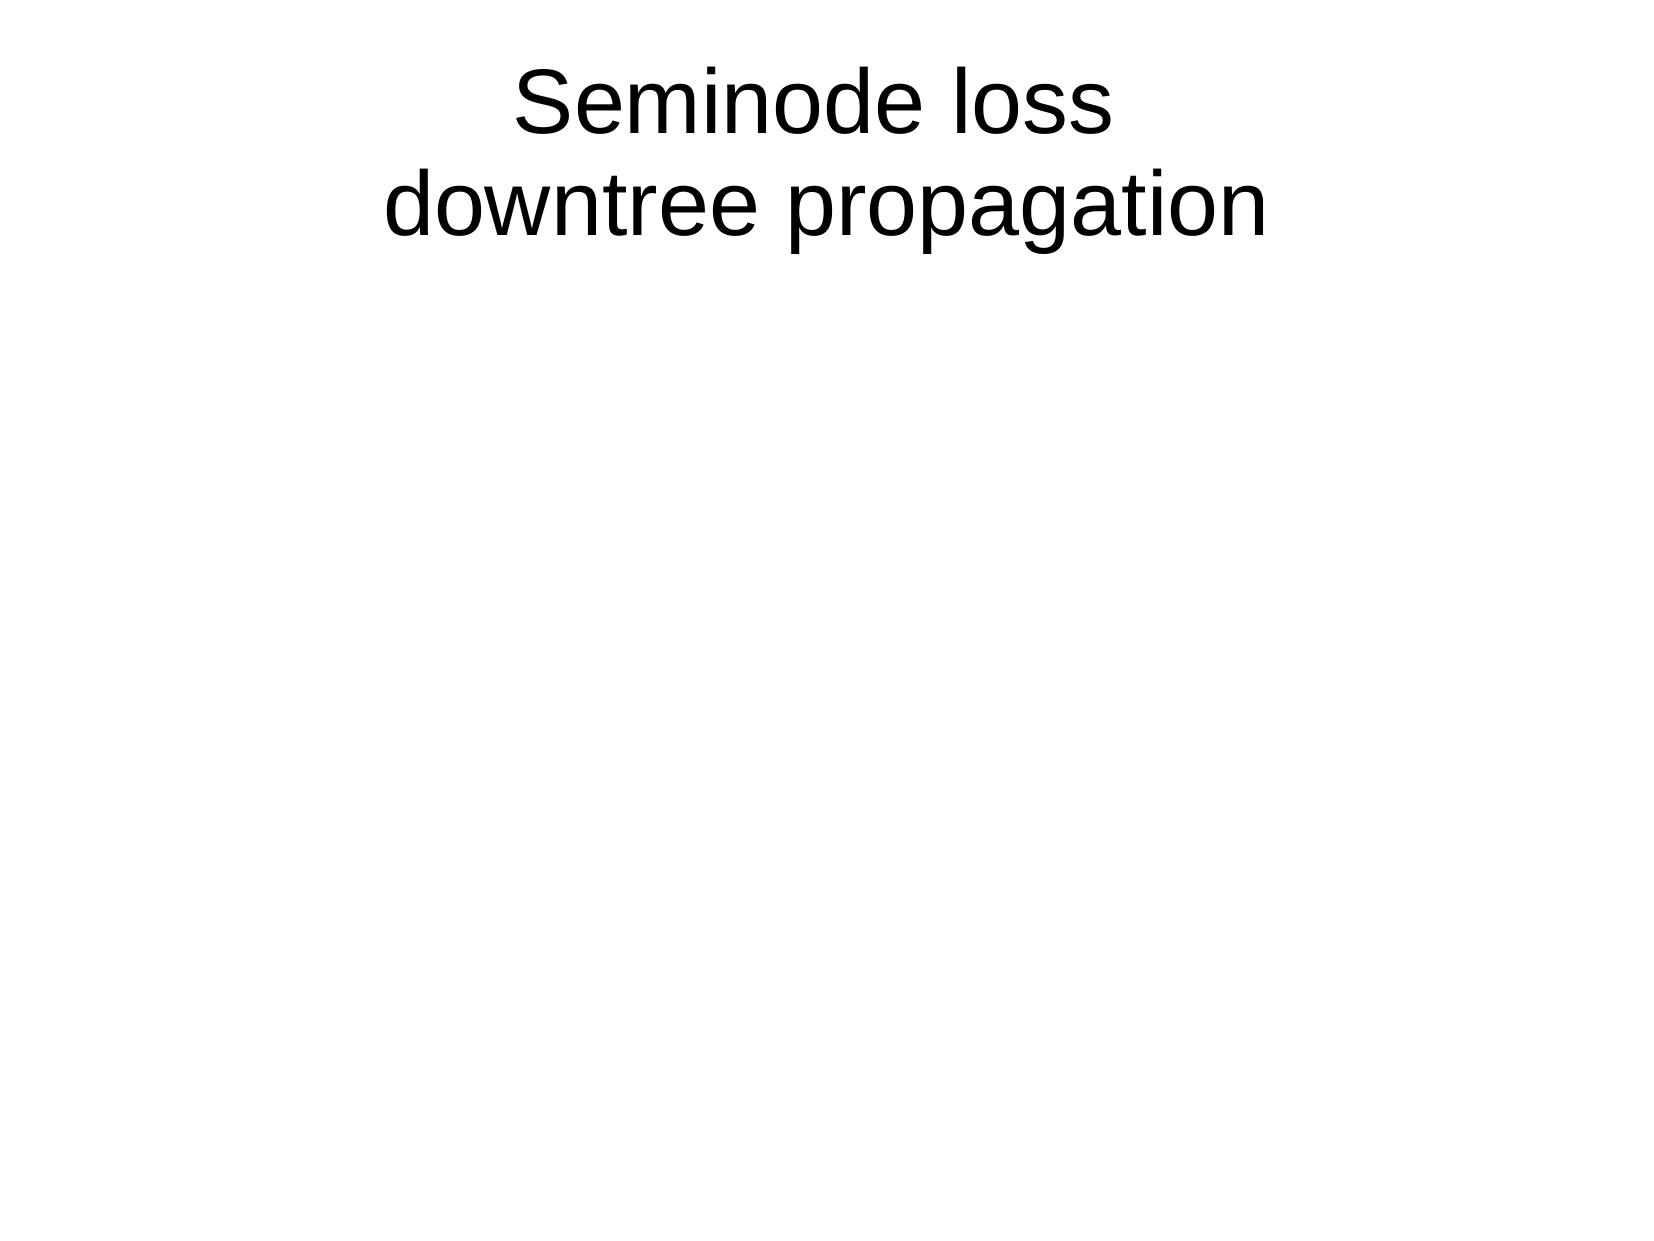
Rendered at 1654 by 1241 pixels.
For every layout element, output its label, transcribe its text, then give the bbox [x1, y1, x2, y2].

title Seminode loss downtree propagation [82, 49, 1571, 257]
